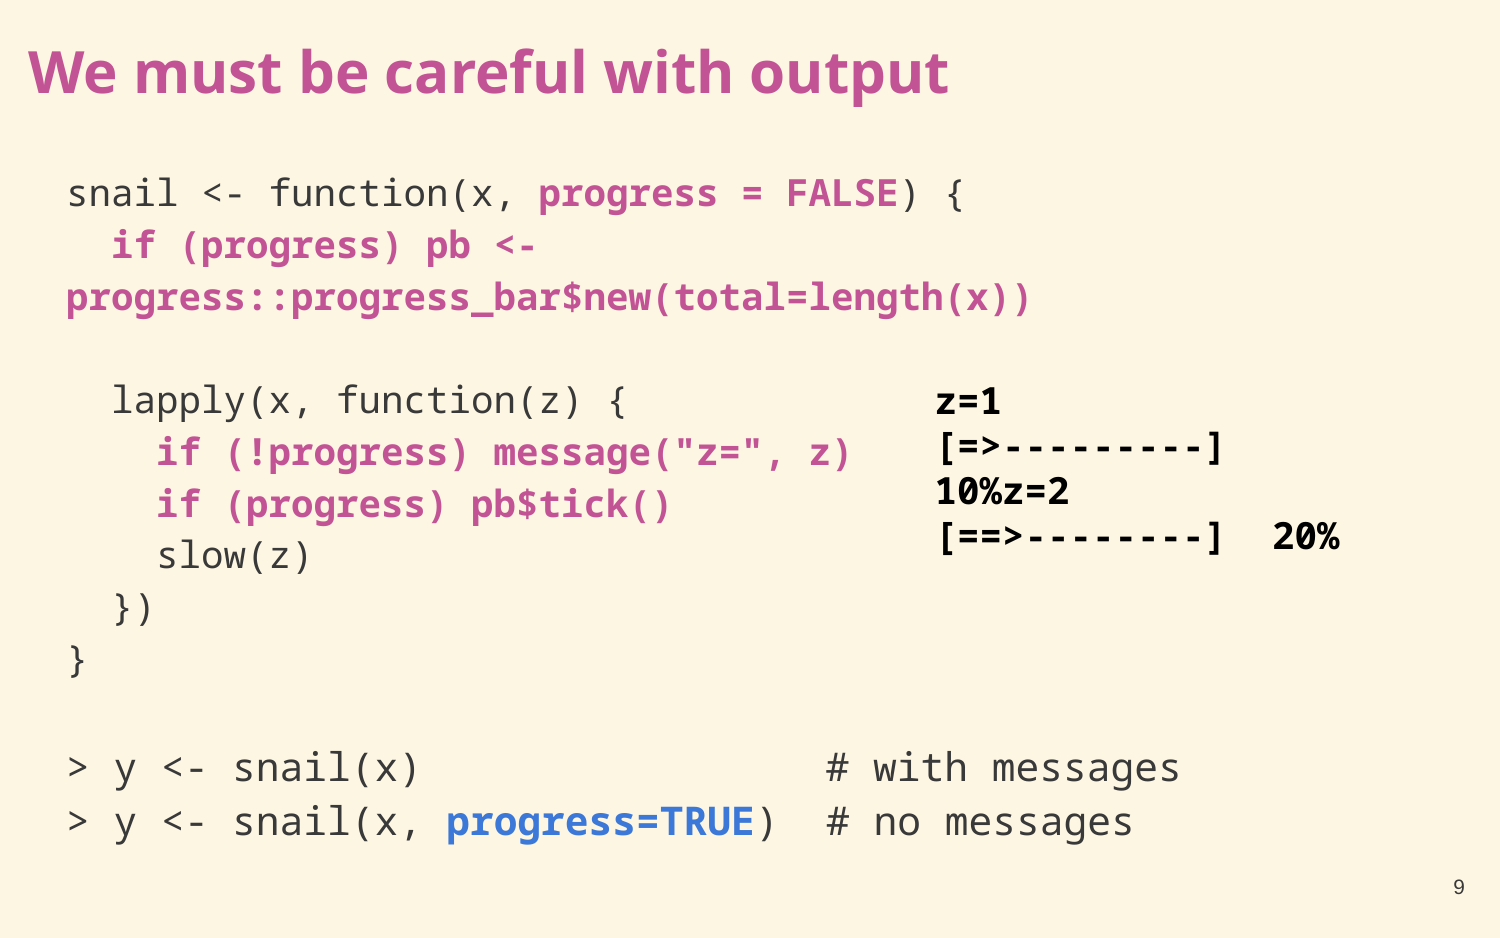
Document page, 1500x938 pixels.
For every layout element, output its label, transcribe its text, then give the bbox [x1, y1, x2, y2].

title We must be careful with output [13, 20, 1480, 136]
text_box z=1 [=>---------] 10%z=2 [==>--------] 20% [919, 362, 1411, 543]
slide_number <number> [1389, 849, 1480, 922]
list snail <- function(x, progress = FALSE) { if (progress) pb <- progress::progress_bar$new(total=length(x)) lapply(x, function(z) { if (!progress) message("z=", z) if (progress) pb$tick() slow(z) }) } > y <- snail(x) # with messages > y <- snail(x, progress=TRUE) # no messages [51, 147, 1449, 897]
